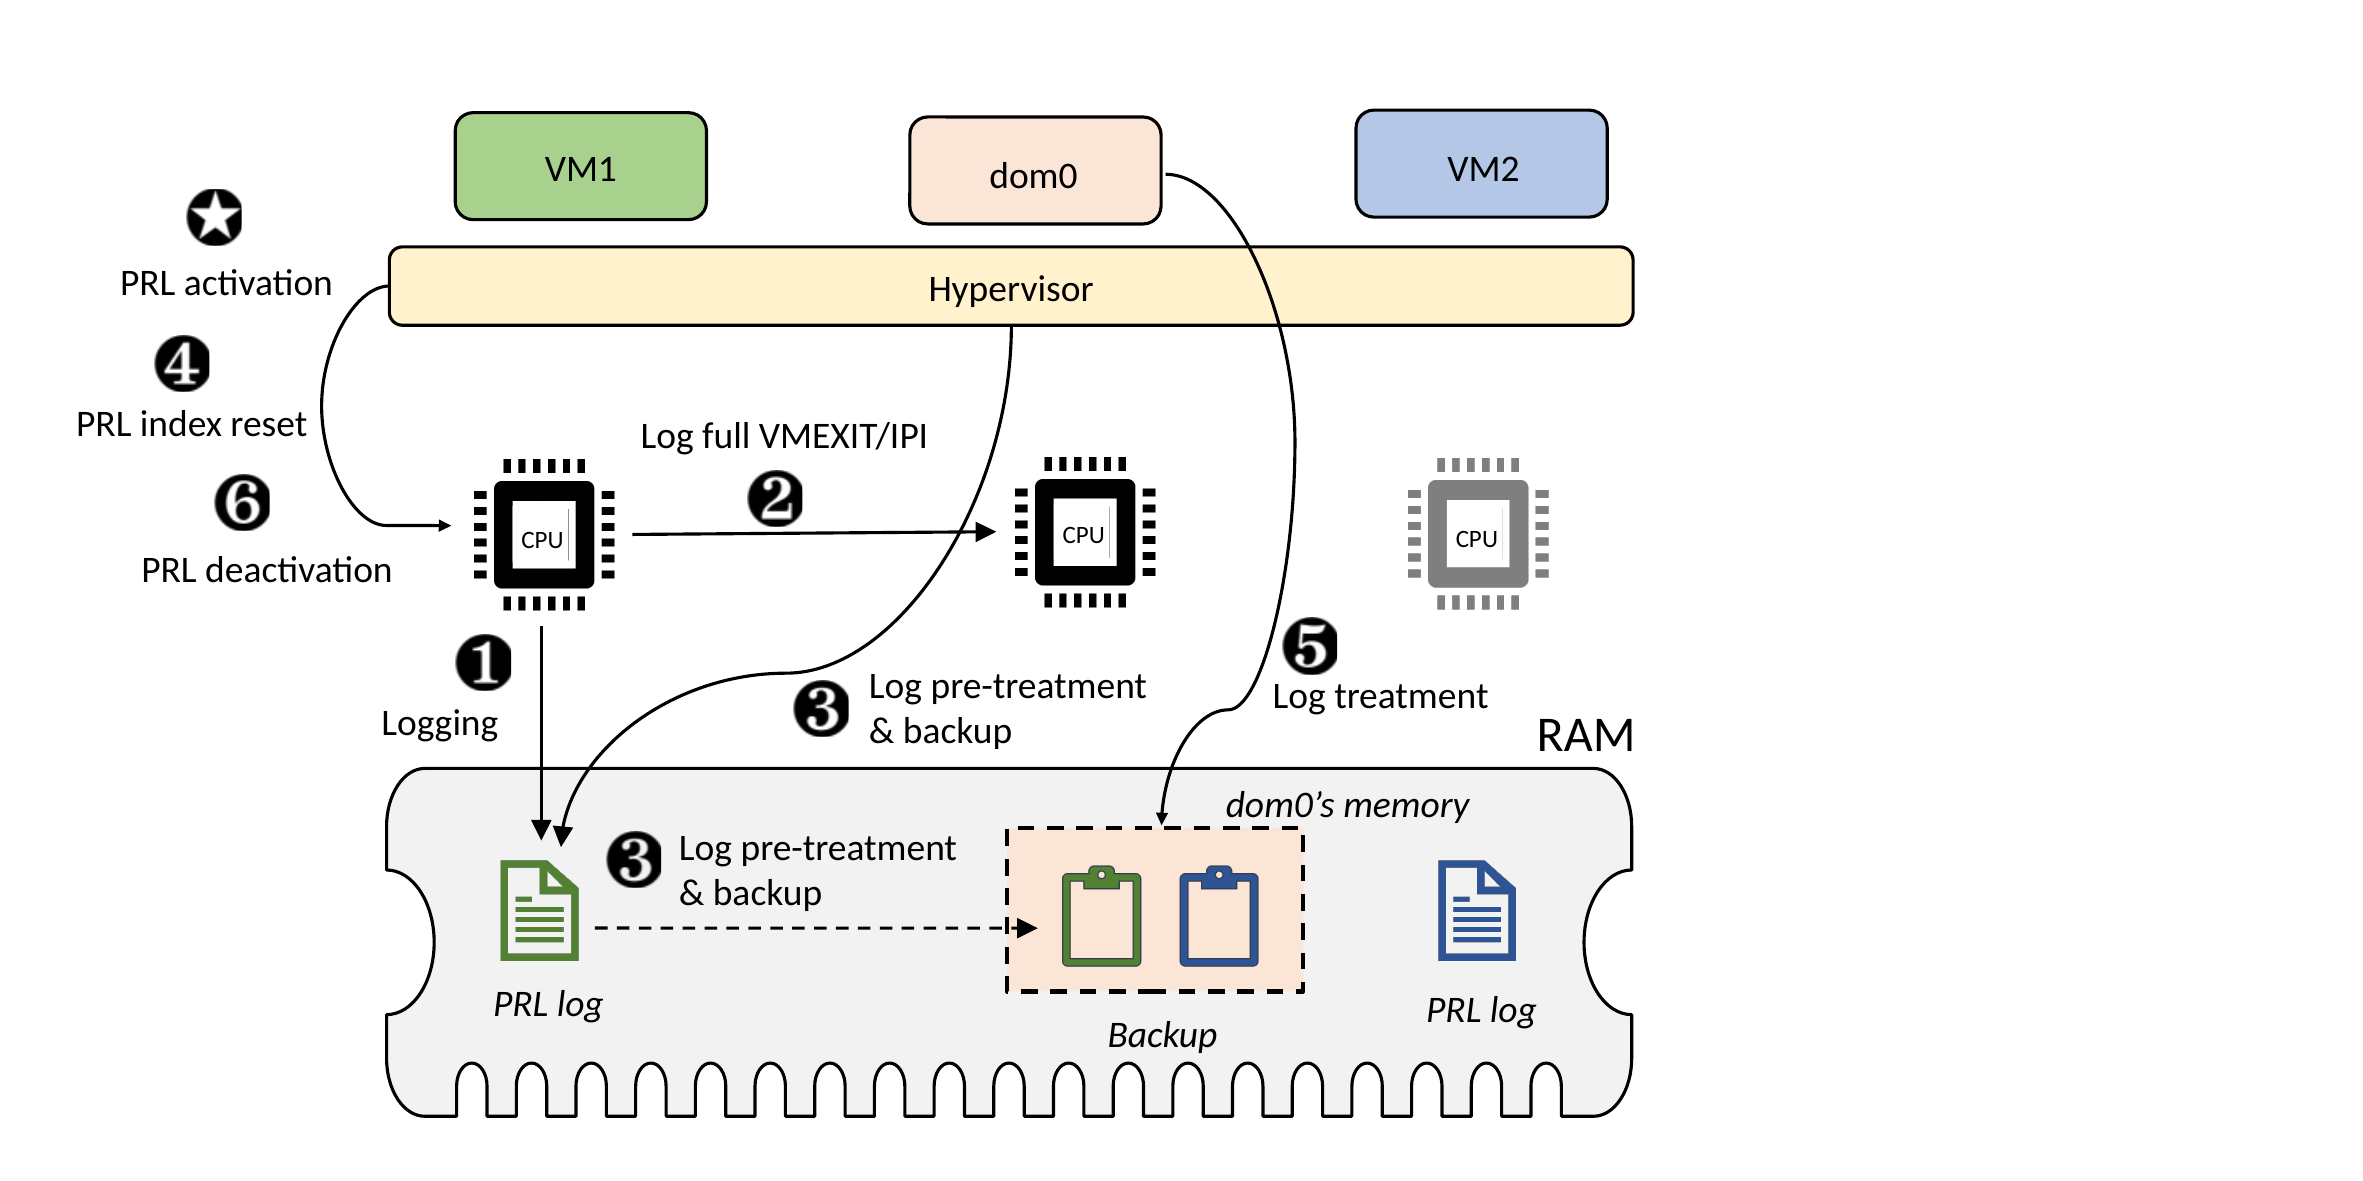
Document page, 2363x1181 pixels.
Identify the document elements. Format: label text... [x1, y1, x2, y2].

picture [605, 831, 662, 888]
text_box PRL index reset [61, 378, 332, 452]
text_box PRL activation [105, 237, 348, 311]
picture [454, 634, 512, 677]
text_box [386, 768, 1632, 1117]
text_box [1053, 503, 1110, 510]
text_box dom0’s memory [1211, 758, 1471, 832]
text_box Hypervisor [389, 246, 1277, 326]
text_box Log treatment [1257, 663, 1504, 724]
picture [455, 439, 633, 630]
text_box [512, 506, 569, 515]
picture [213, 474, 270, 524]
text_box [455, 197, 707, 220]
text_box VM2 [1359, 136, 1608, 197]
text_box [1355, 110, 1608, 218]
text_box Backup [1092, 989, 1233, 1063]
text_box dom0 [907, 143, 1160, 204]
picture [792, 680, 849, 737]
text_box [909, 116, 1162, 224]
picture [1417, 850, 1537, 971]
text_box [455, 112, 707, 136]
text_box Log pre-treatment & backup [854, 653, 1171, 759]
picture [1389, 438, 1567, 629]
text_box CPU [1428, 514, 1526, 560]
text_box VM1 [455, 136, 707, 197]
text_box RAM [1521, 693, 1660, 769]
picture [746, 470, 803, 527]
text_box PRL log [478, 957, 619, 1031]
picture [1041, 856, 1279, 976]
text_box [1447, 504, 1503, 514]
text_box [1053, 556, 1110, 560]
picture [479, 850, 600, 957]
text_box Log full VMEXIT/IPI [625, 390, 944, 464]
picture [1281, 617, 1338, 663]
text_box CPU [1035, 510, 1133, 556]
text_box Log pre-treatment & backup [664, 815, 981, 921]
text_box Hypervisor [1251, 246, 1634, 326]
picture [996, 437, 1174, 627]
text_box PRL log [1411, 964, 1552, 1038]
picture [185, 189, 242, 237]
text_box CPU [493, 515, 592, 561]
text_box PRL deactivation [126, 524, 417, 598]
picture [153, 335, 210, 378]
text_box Logging [366, 677, 514, 751]
